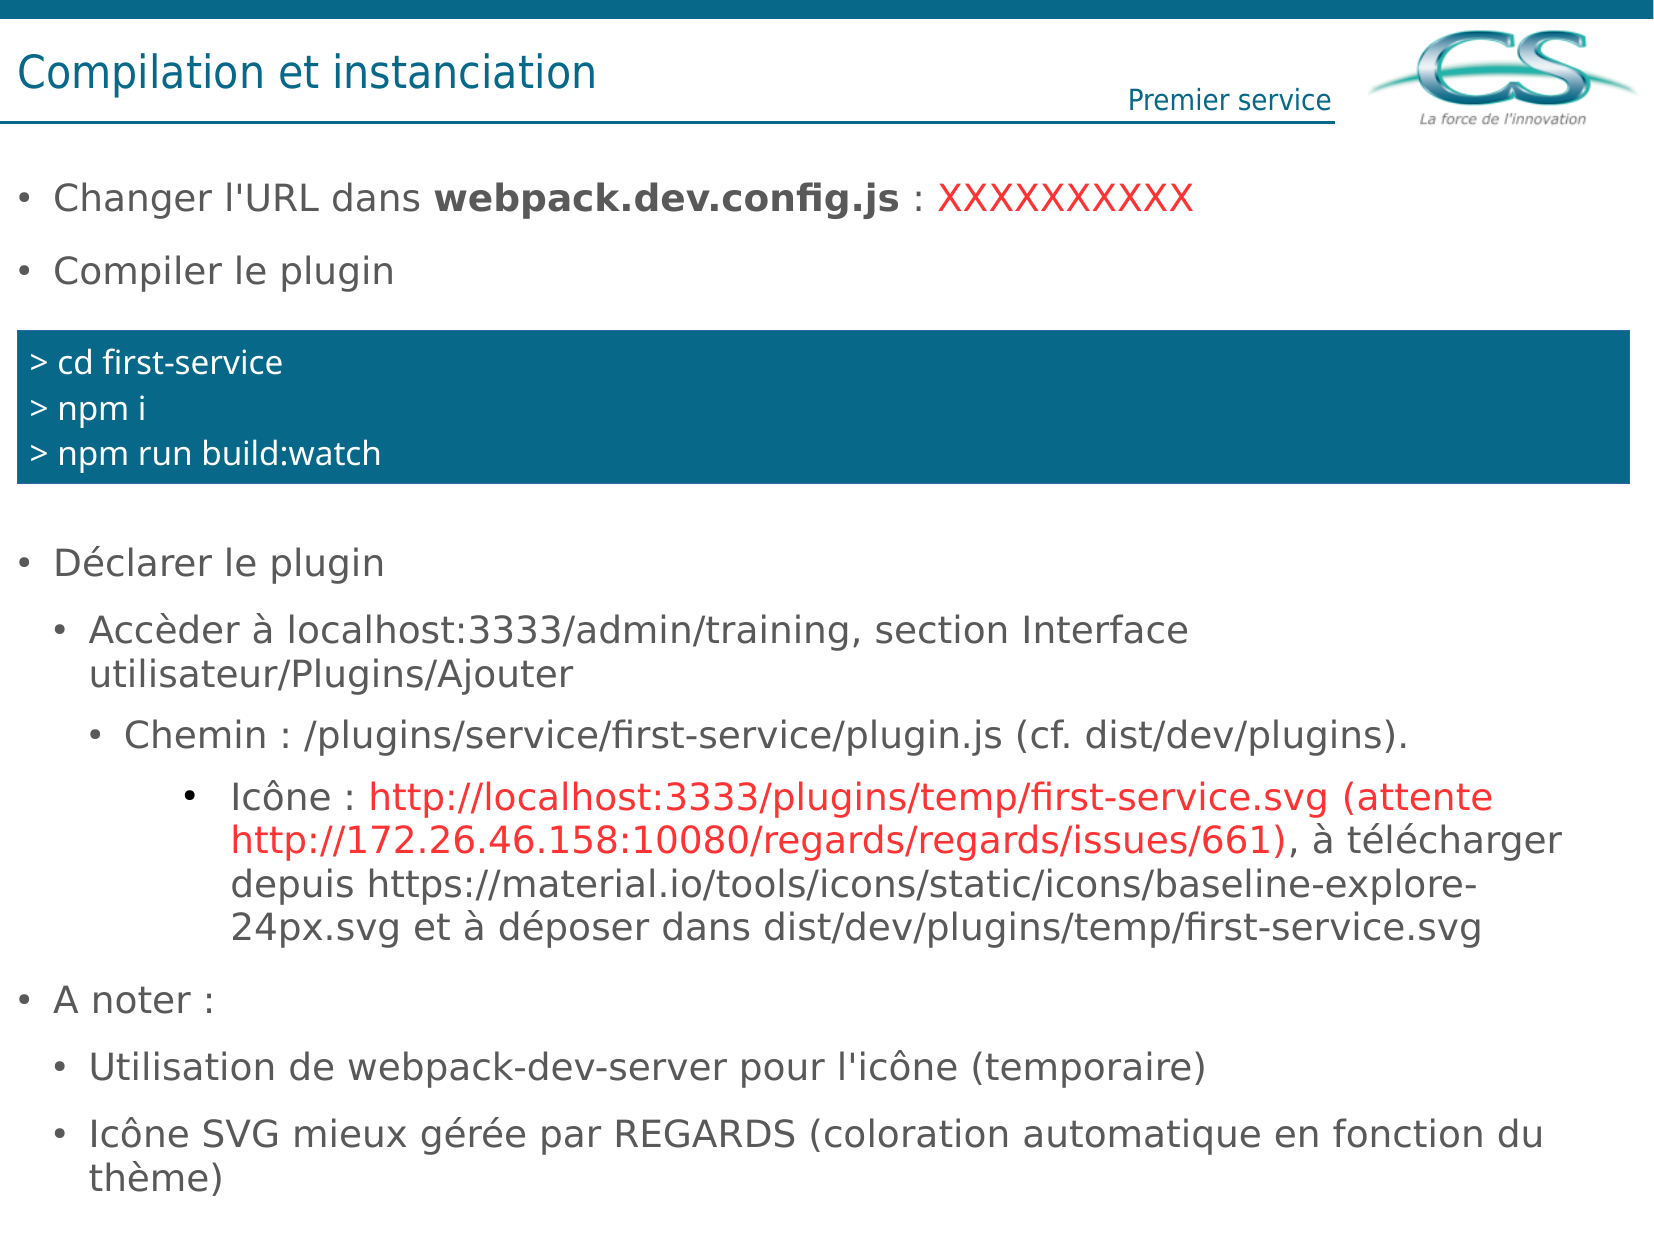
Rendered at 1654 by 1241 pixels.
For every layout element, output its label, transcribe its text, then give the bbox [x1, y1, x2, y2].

text_box > cd first-service > npm i > npm run build:watch [17, 330, 1630, 484]
picture [1368, 28, 1642, 128]
list Changer l'URL dans webpack.dev.config.js : XXXXXXXXXX Compiler le plugin Déclarer le plugin Accèder à localhost:3333/admin/training, section Interface utilisateur/Plugins/Ajouter Chemin : /plugins/service/first-service/plugin.js (cf. dist/dev/plugins). Icône : http://localhost:3333/plugins/temp/first-service.svg (attente http://172.26.46.158:10080/regards/regards/issues/661), à télécharger depuis https://material.io/tools/icons/static/icons/baseline-explore-24px.svg et à déposer dans dist/dev/plugins/temp/first-service.svg A noter : Utilisation de webpack-dev-server pour l'icône (temporaire) Icône SVG mieux gérée par REGARDS (coloration automatique en fonction du thème) [17, 177, 1630, 330]
title Compilation et instanciation [17, 46, 1368, 106]
list Changer l'URL dans webpack.dev.config.js : XXXXXXXXXX Compiler le plugin Déclarer le plugin Accèder à localhost:3333/admin/training, section Interface utilisateur/Plugins/Ajouter Chemin : /plugins/service/first-service/plugin.js (cf. dist/dev/plugins). Icône : http://localhost:3333/plugins/temp/first-service.svg (attente http://172.26.46.158:10080/regards/regards/issues/661), à télécharger depuis https://material.io/tools/icons/static/icons/baseline-explore-24px.svg et à déposer dans dist/dev/plugins/temp/first-service.svg A noter : Utilisation de webpack-dev-server pour l'icône (temporaire) Icône SVG mieux gérée par REGARDS (coloration automatique en fonction du thème) [17, 484, 1630, 1217]
text_box Premier service [1116, 71, 1359, 164]
